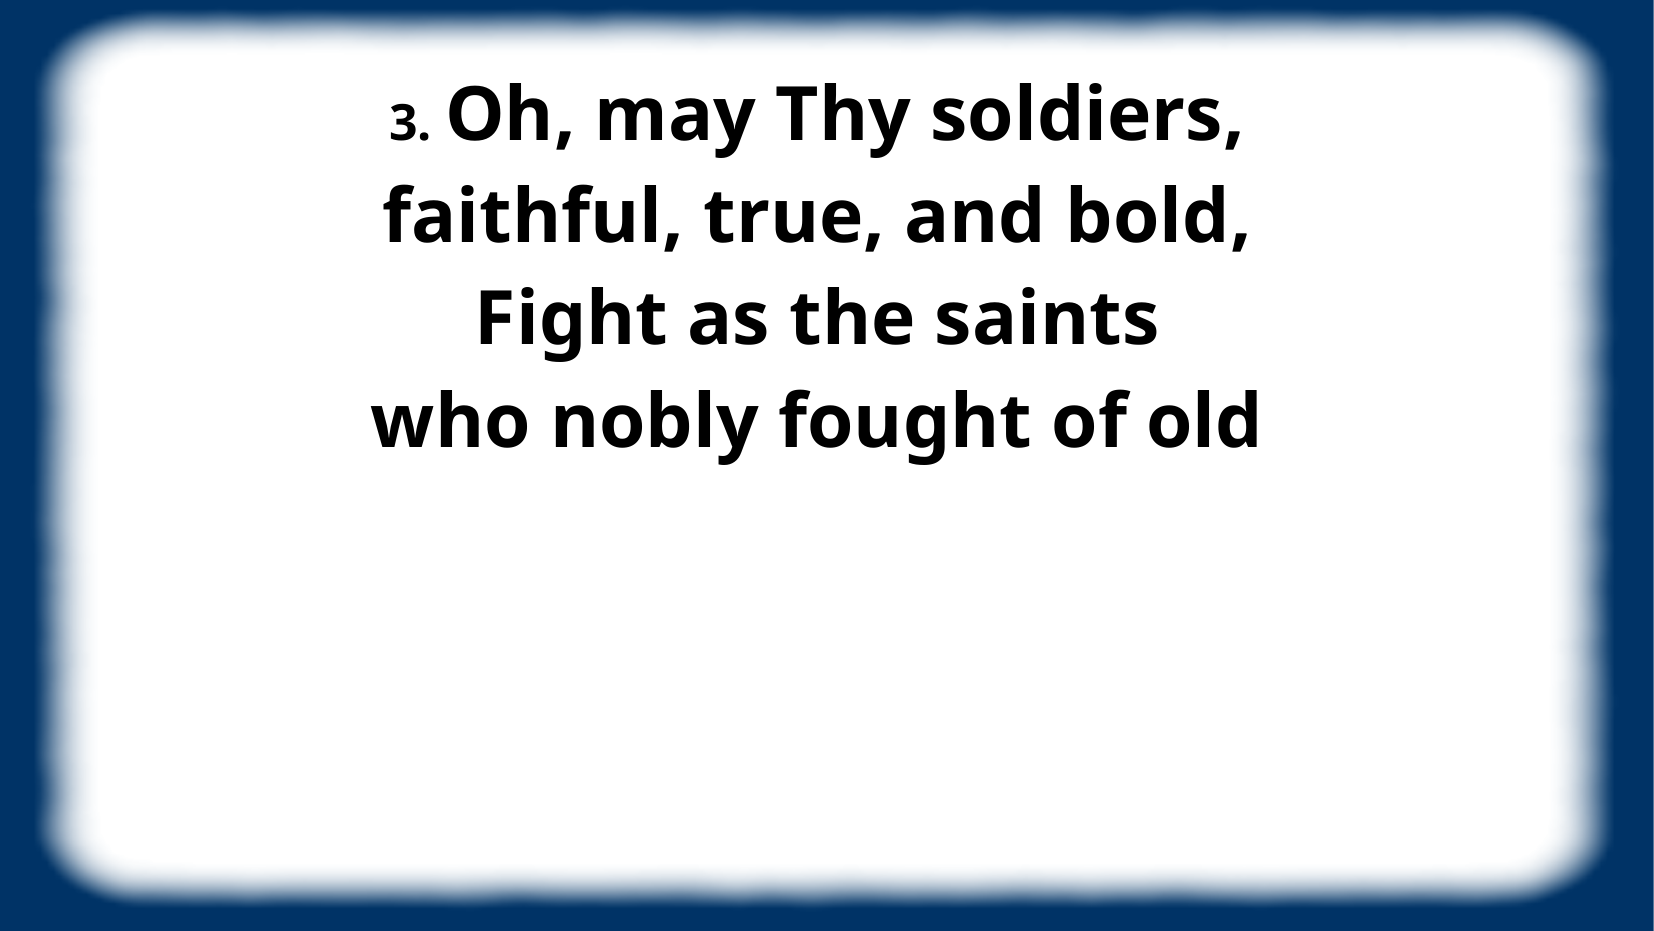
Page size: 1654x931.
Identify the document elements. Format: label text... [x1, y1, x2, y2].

picture [0, 0, 1654, 931]
title 3. Oh, may Thy soldiers, faithful, true, and bold, Fight as the saints who nobly fought of old [120, 60, 1516, 496]
